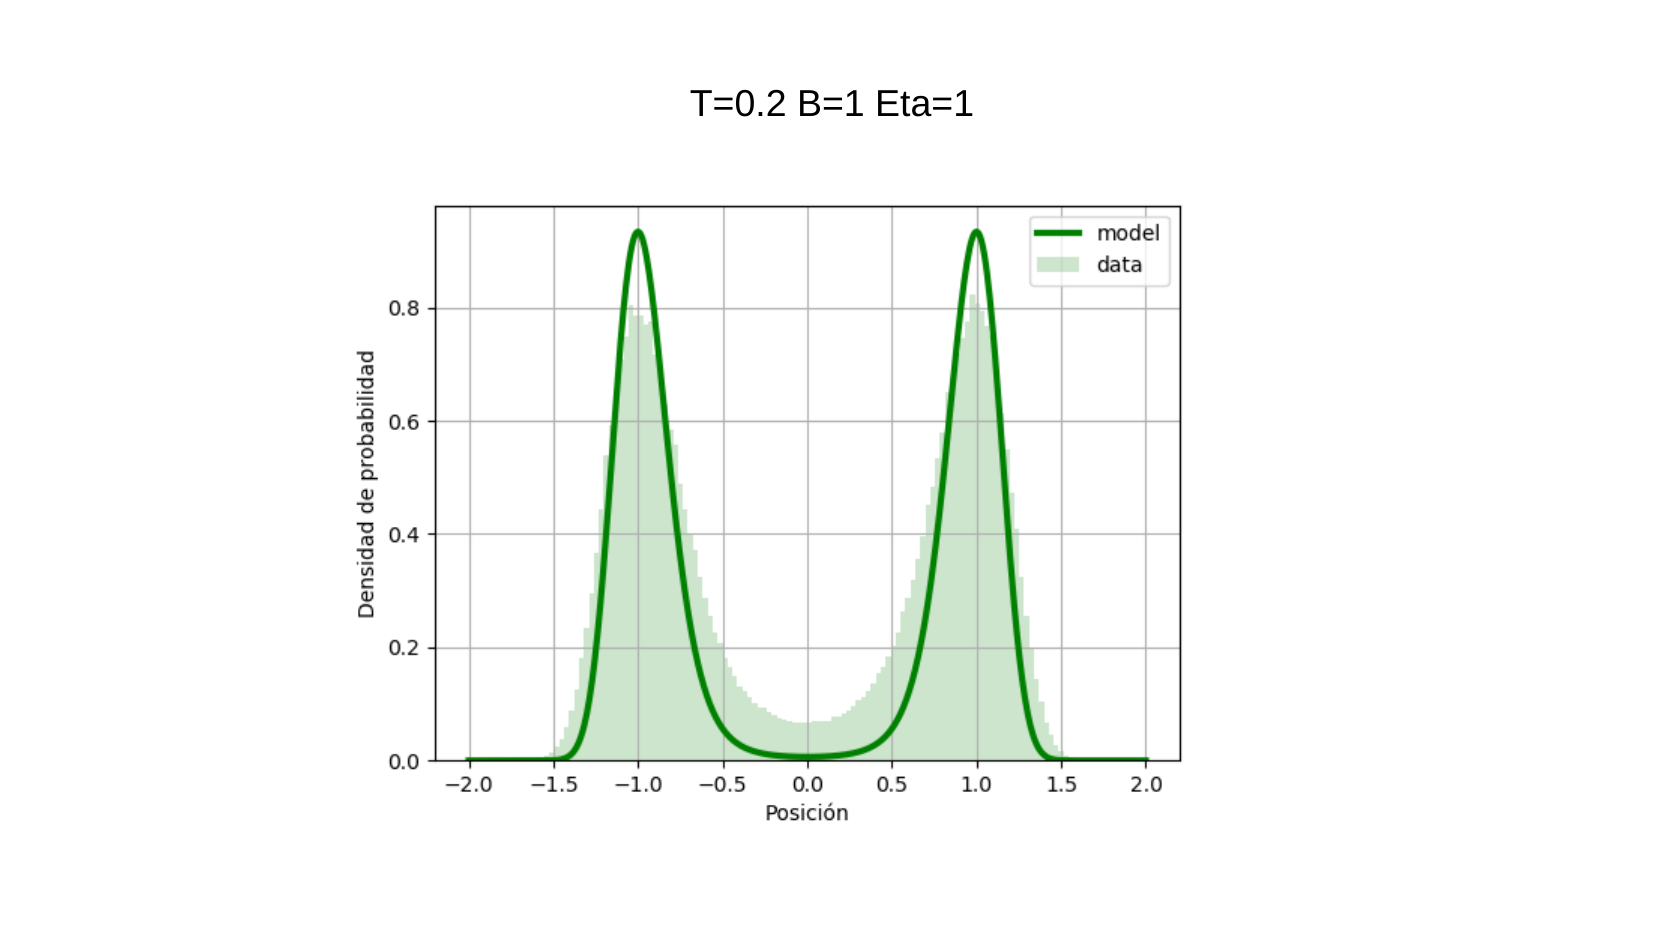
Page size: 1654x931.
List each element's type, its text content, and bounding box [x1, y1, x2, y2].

text_box T=0.2 B=1 Eta=1 [675, 75, 1063, 132]
picture [315, 119, 1276, 840]
